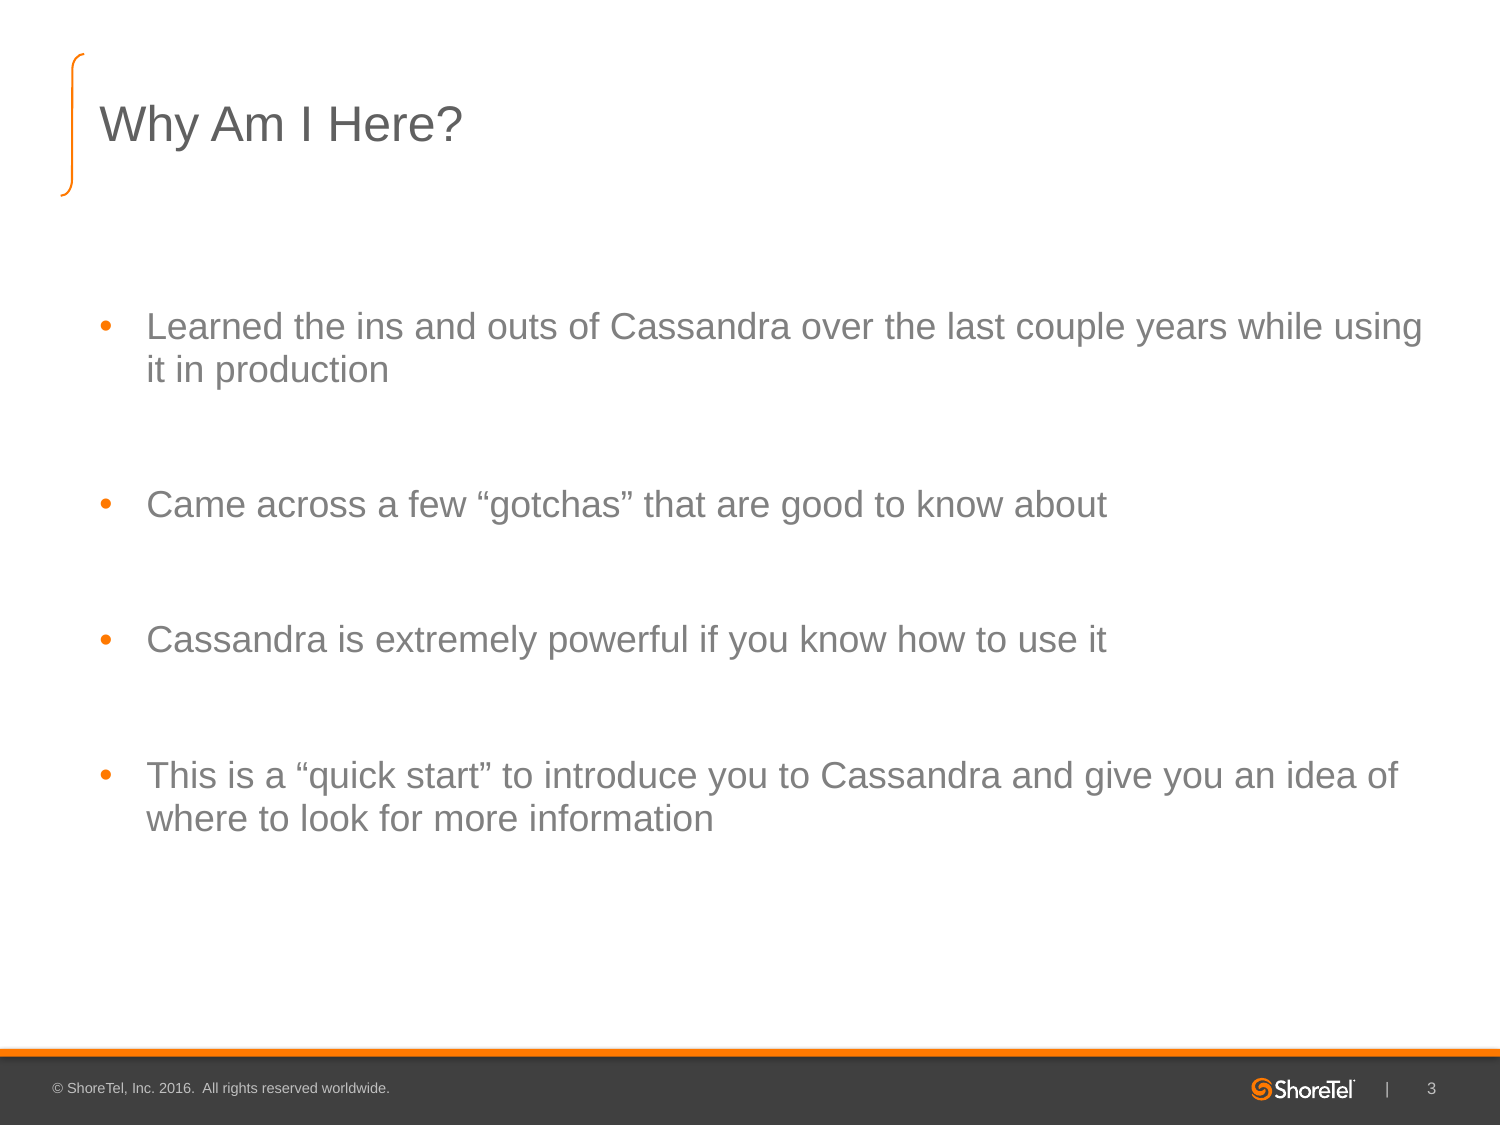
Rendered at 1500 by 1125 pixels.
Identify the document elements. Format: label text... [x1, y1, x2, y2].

list Learned the ins and outs of Cassandra over the last couple years while using it in production Came across a few “gotchas” that are good to know about Cassandra is extremely powerful if you know how to use it This is a “quick start” to introduce you to Cassandra and give you an idea of where to look for more information [84, 297, 1450, 946]
title Why Am I Here? [84, 53, 1235, 196]
